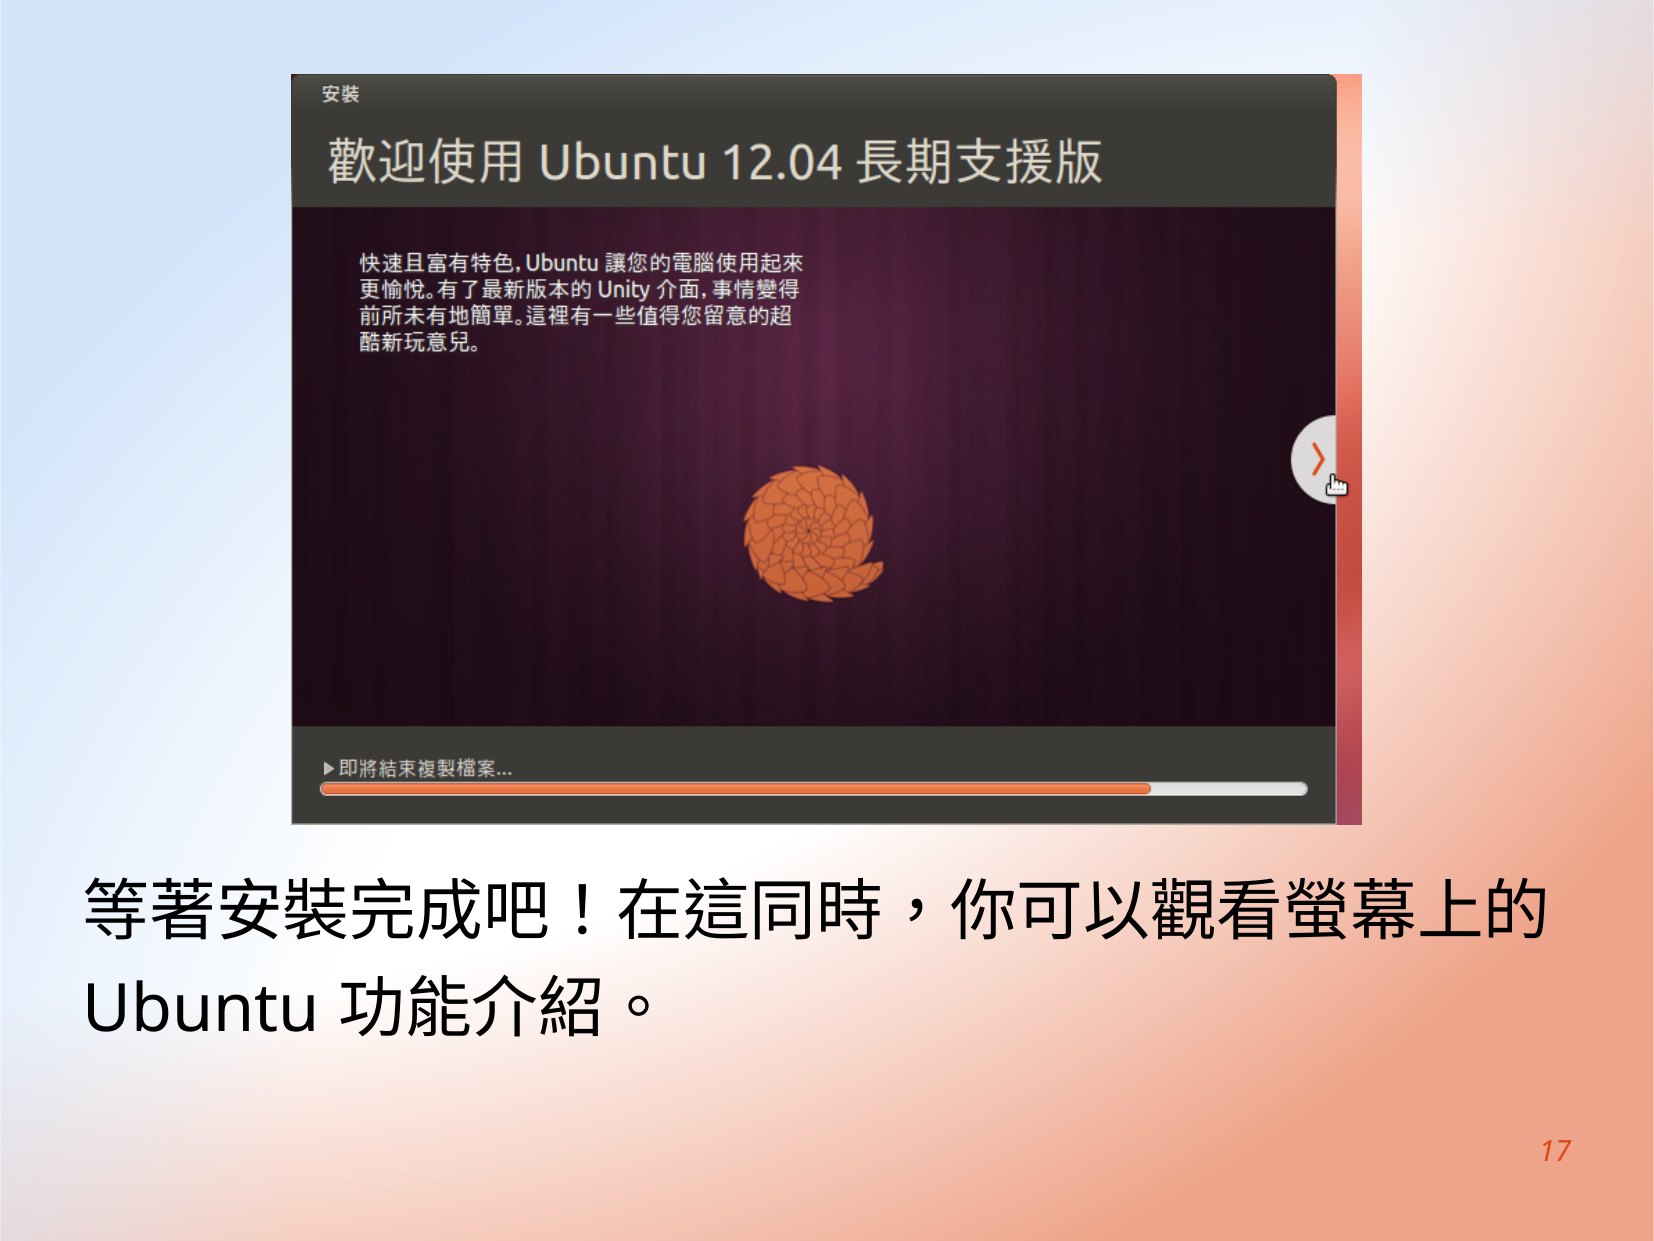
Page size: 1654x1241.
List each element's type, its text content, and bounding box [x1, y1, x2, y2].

picture [0, 0, 1654, 1241]
list 等著安裝完成吧！在這同時，你可以觀看螢幕上的Ubuntu功能介紹。 [82, 857, 1571, 1201]
